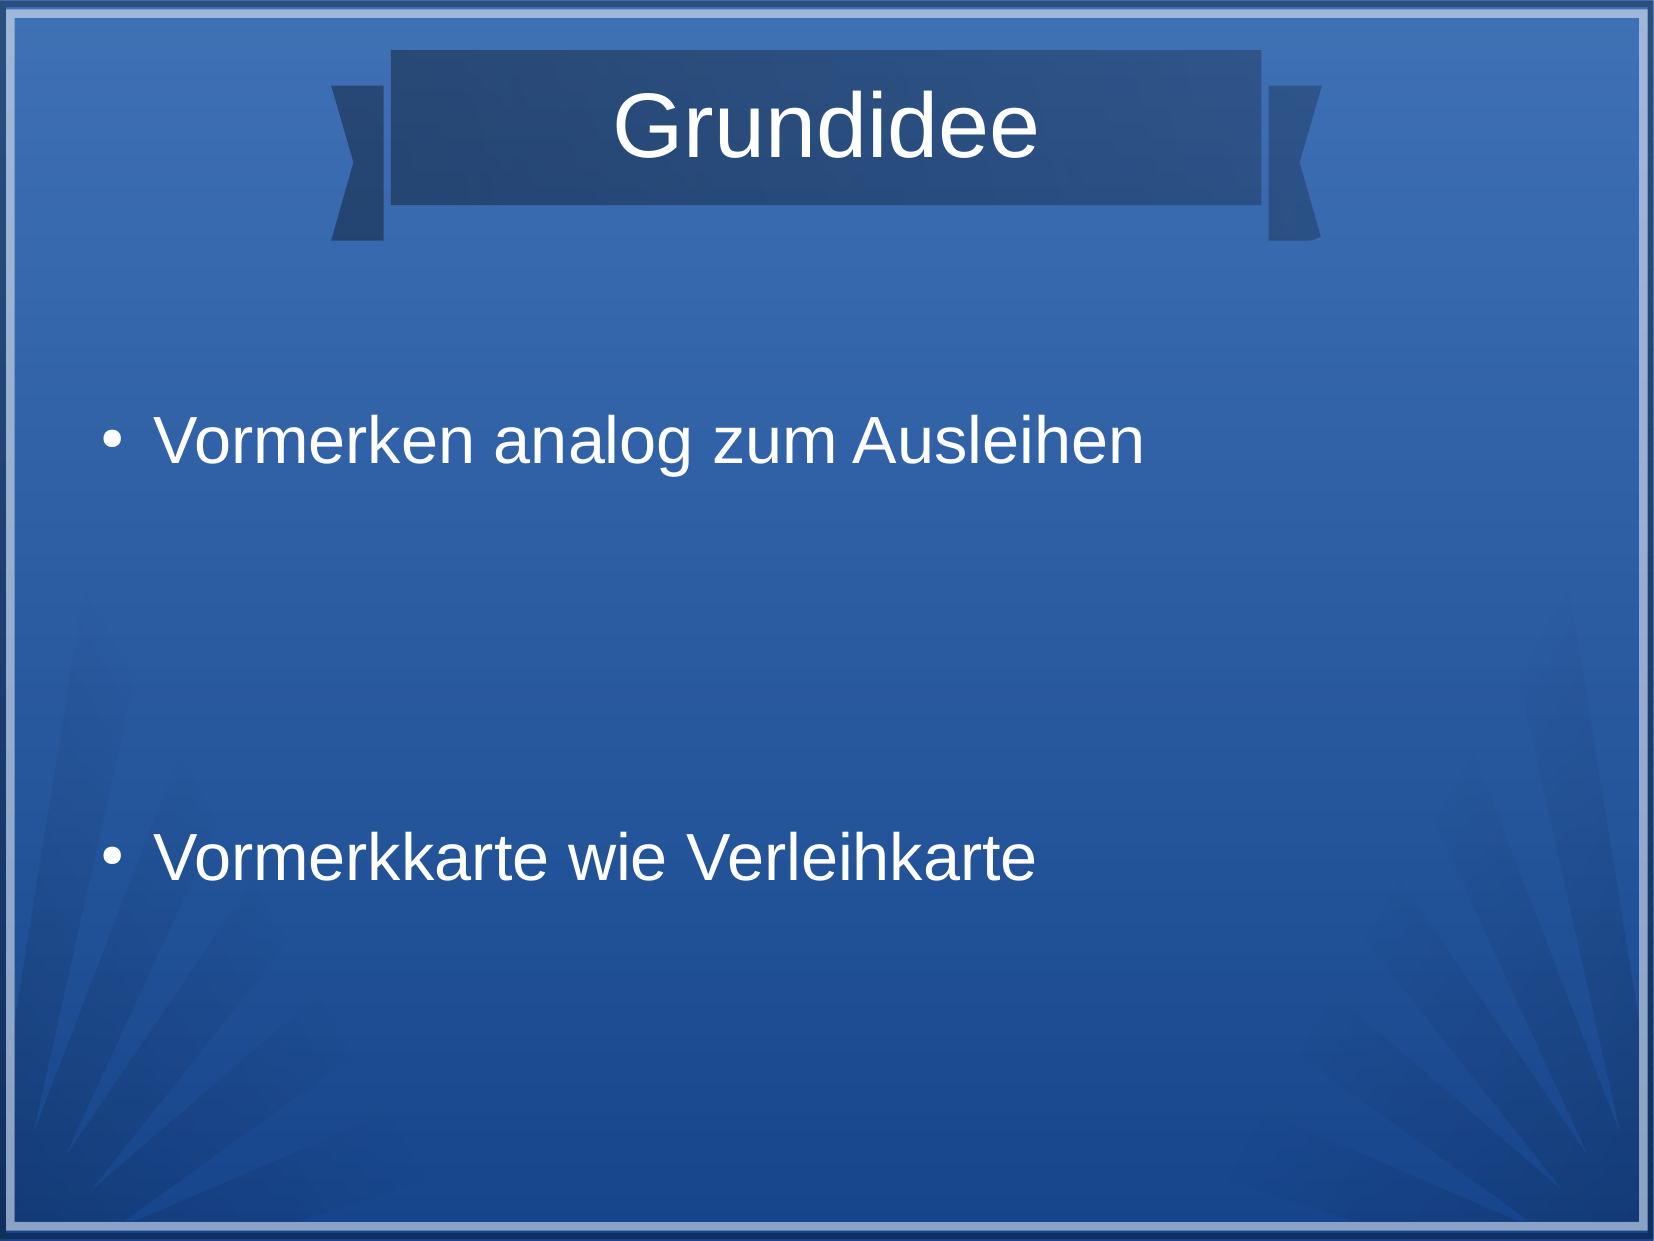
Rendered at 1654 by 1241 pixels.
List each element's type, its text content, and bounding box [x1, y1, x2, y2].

title Grundidee [389, 47, 1264, 205]
list Vormerken analog zum Ausleihen Vormerkkarte wie Verleihkarte [82, 299, 1571, 1241]
